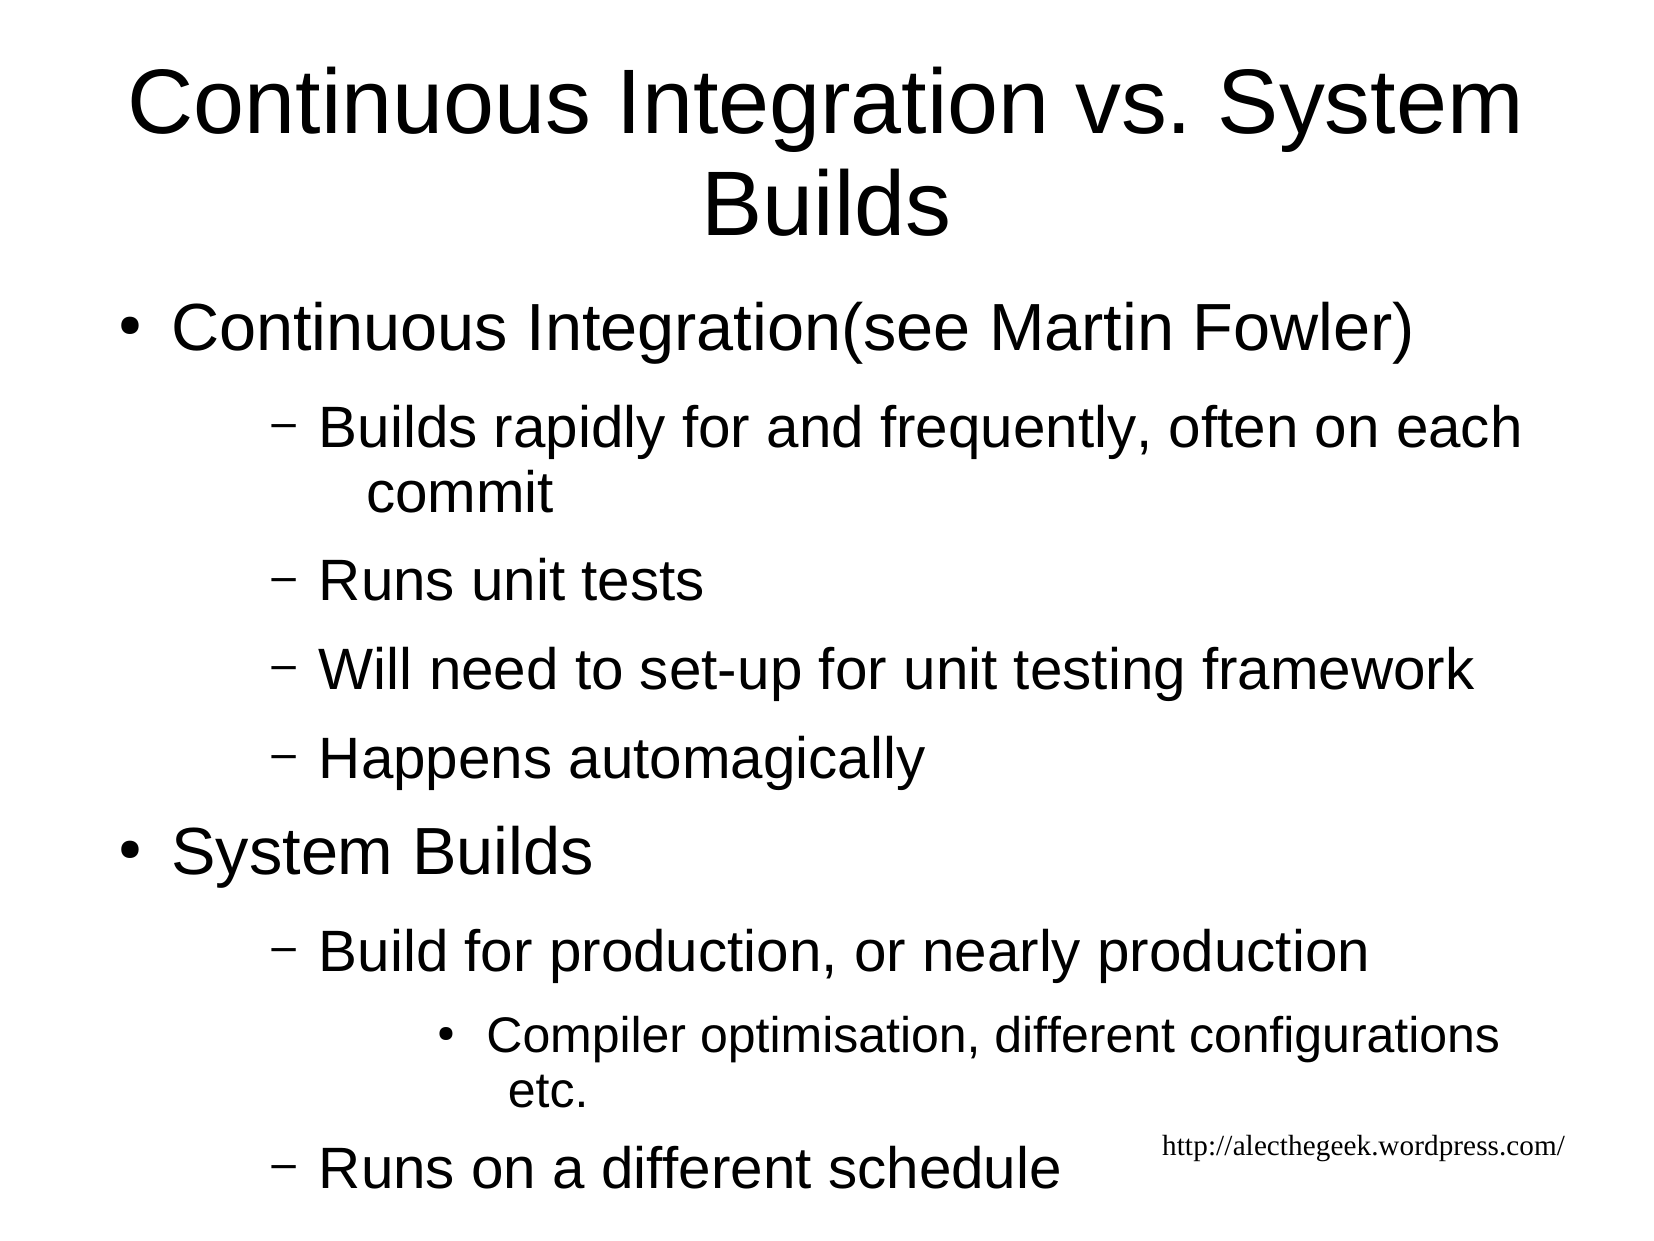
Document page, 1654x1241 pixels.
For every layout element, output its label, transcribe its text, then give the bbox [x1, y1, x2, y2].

title Continuous Integration vs. System Builds [82, 49, 1571, 257]
list Continuous Integration(see Martin Fowler) Builds rapidly for and frequently, often on each commit Runs unit tests Will need to set-up for unit testing framework Happens automagically System Builds Build for production, or nearly production Compiler optimisation, different configurations etc. Runs on a different schedule [82, 290, 1571, 1146]
